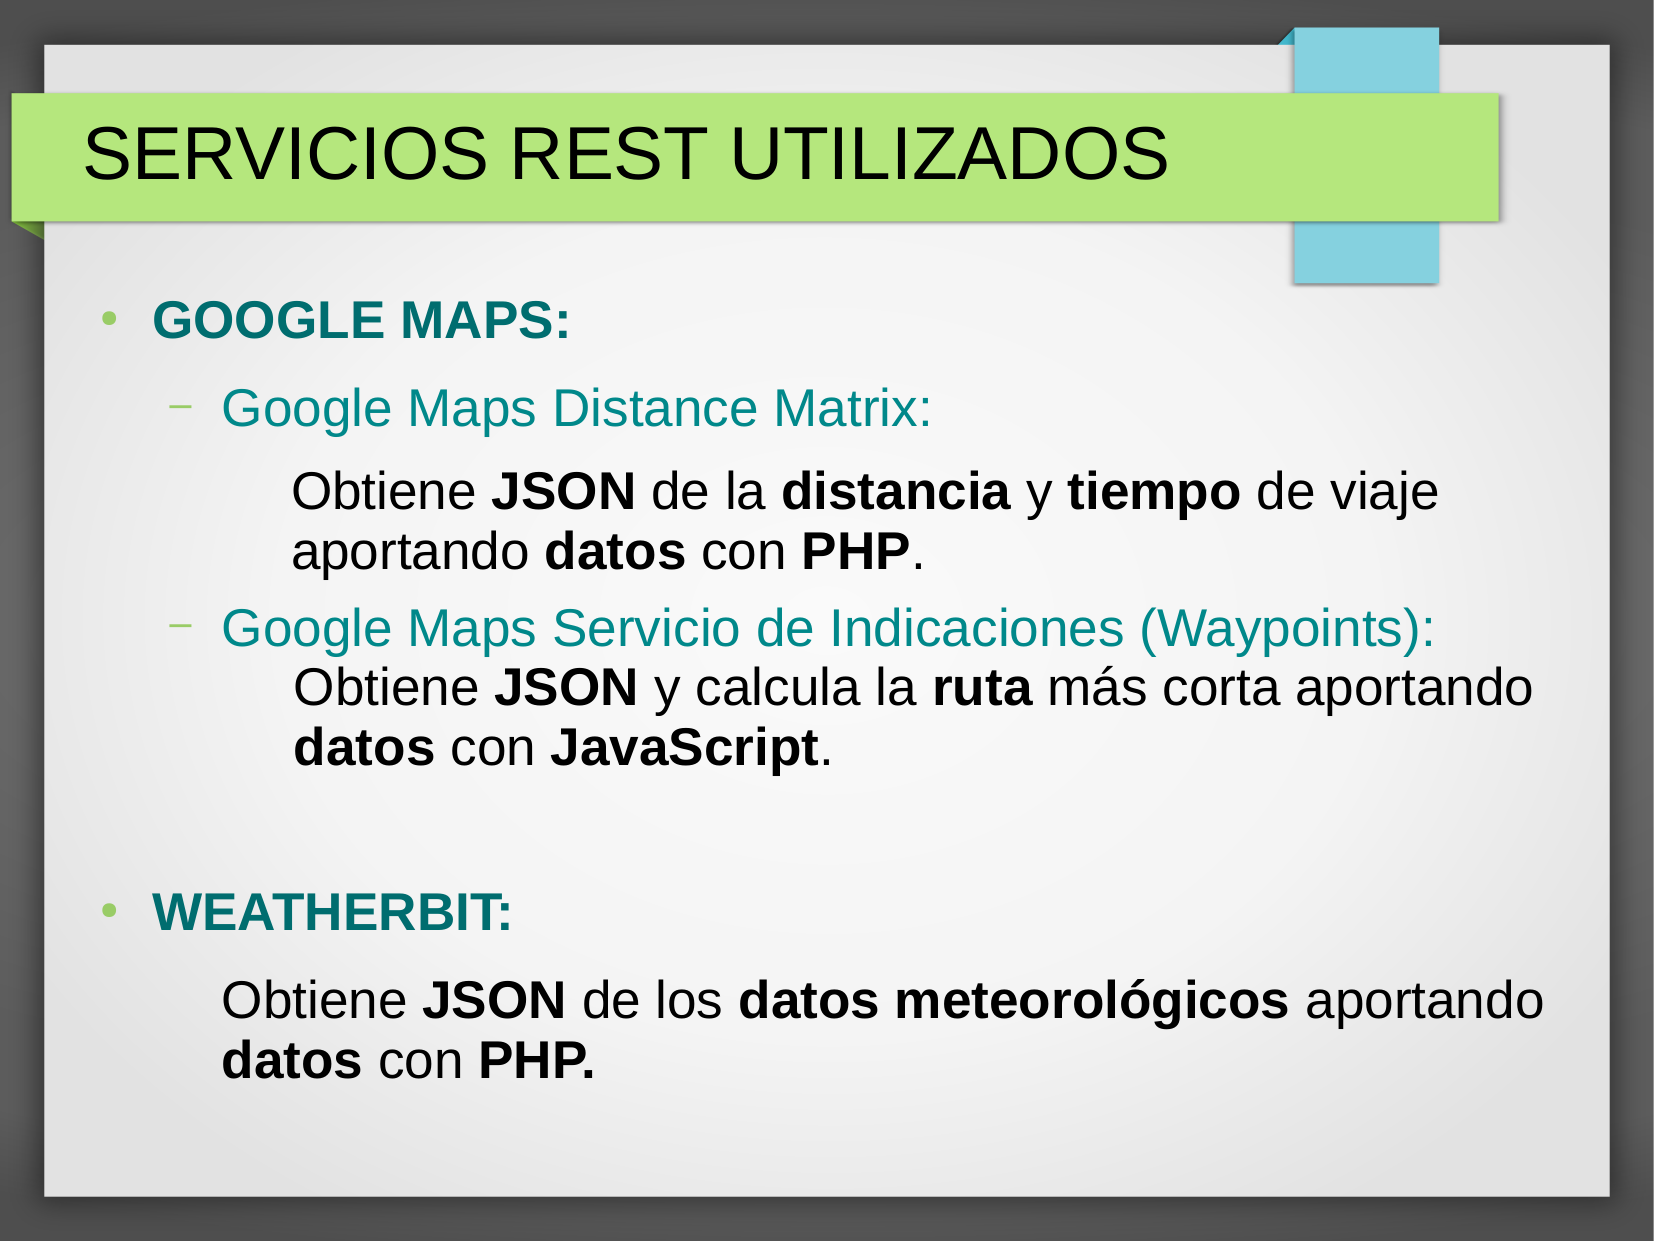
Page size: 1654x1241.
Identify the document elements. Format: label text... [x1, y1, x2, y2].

title SERVICIOS REST UTILIZADOS [82, 94, 1264, 213]
list GOOGLE MAPS: Google Maps Distance Matrix: Obtiene JSON de la distancia y tiempo de viaje aportando datos con PHP. Google Maps Servicio de Indicaciones (Waypoints): Obtiene JSON y calcula la ruta más corta aportando datos con JavaScript. WEATHERBIT: Obtiene JSON de los datos meteorológicos aportando datos con PHP. [82, 290, 1571, 1099]
picture [0, 0, 1654, 1241]
